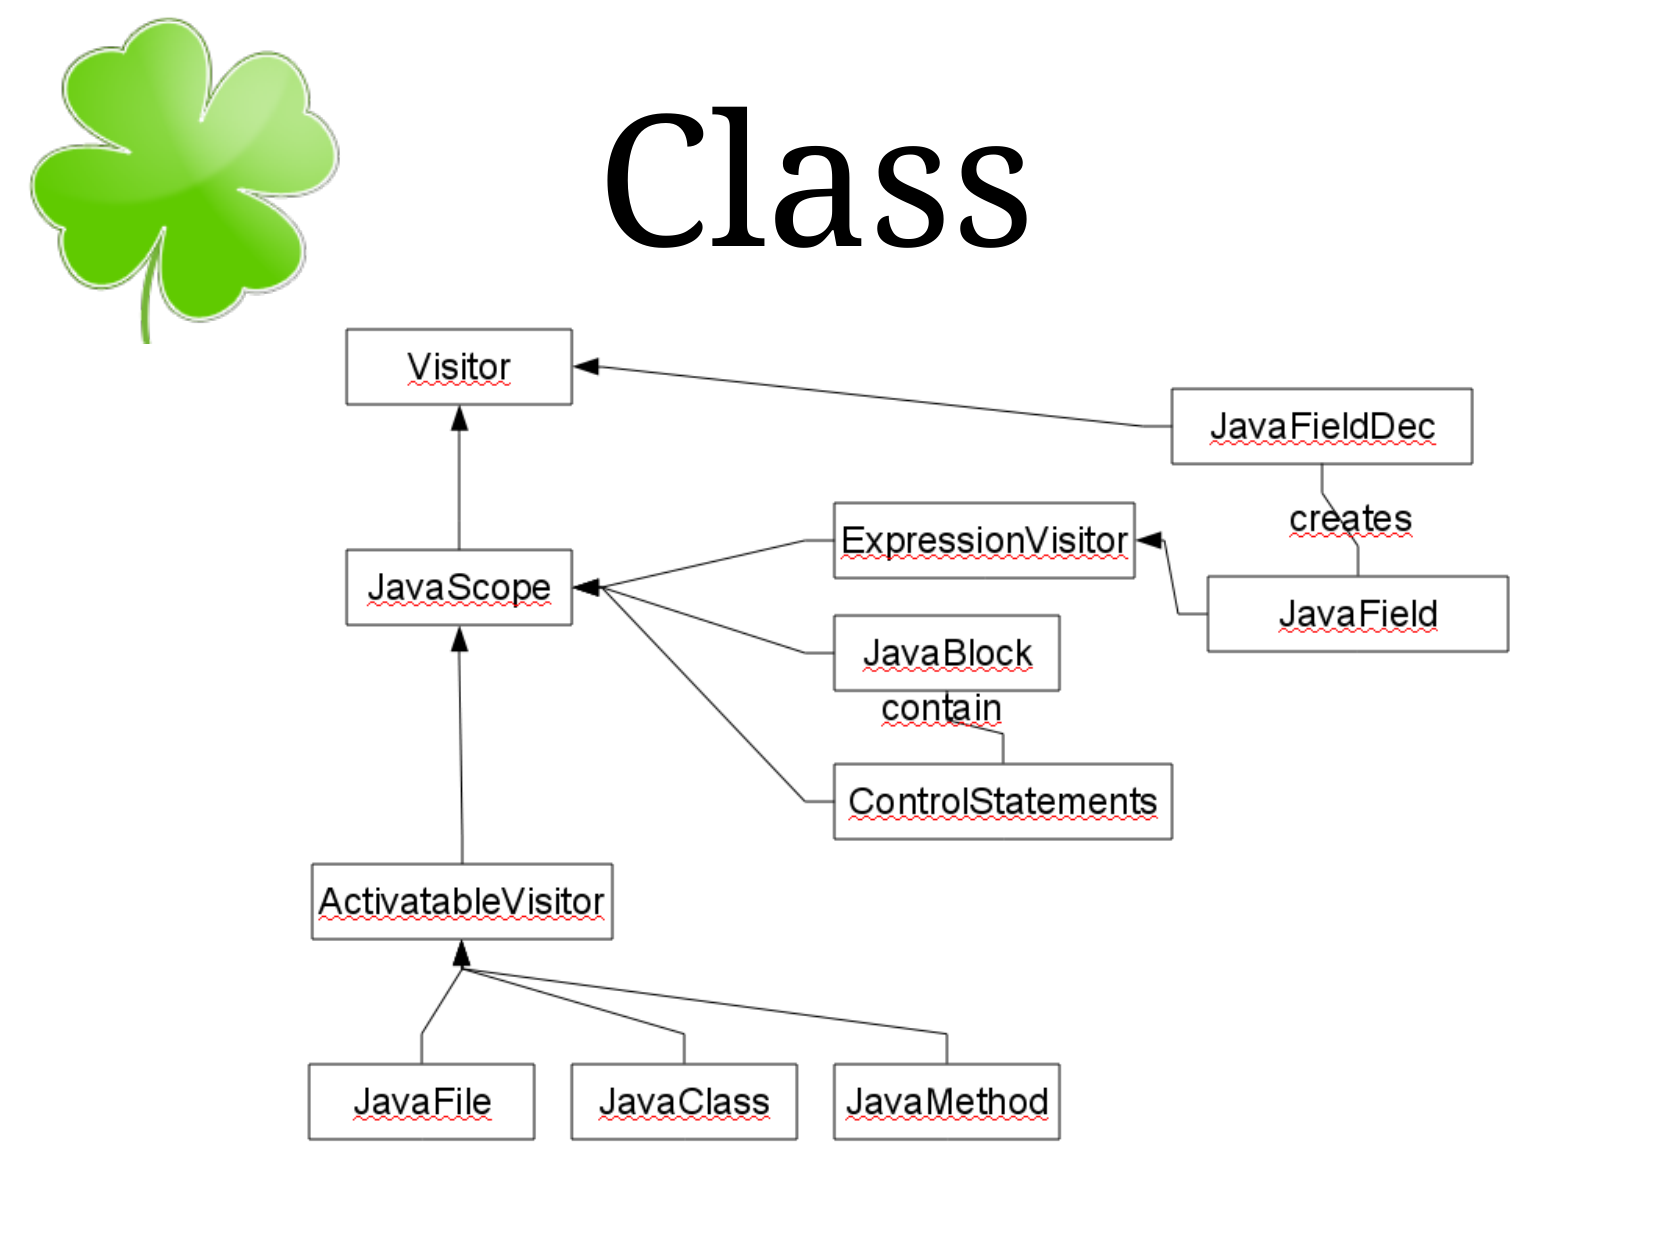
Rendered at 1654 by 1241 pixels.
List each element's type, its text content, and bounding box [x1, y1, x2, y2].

text_box Class Structure [390, 42, 1654, 485]
picture [0, 0, 1524, 1163]
